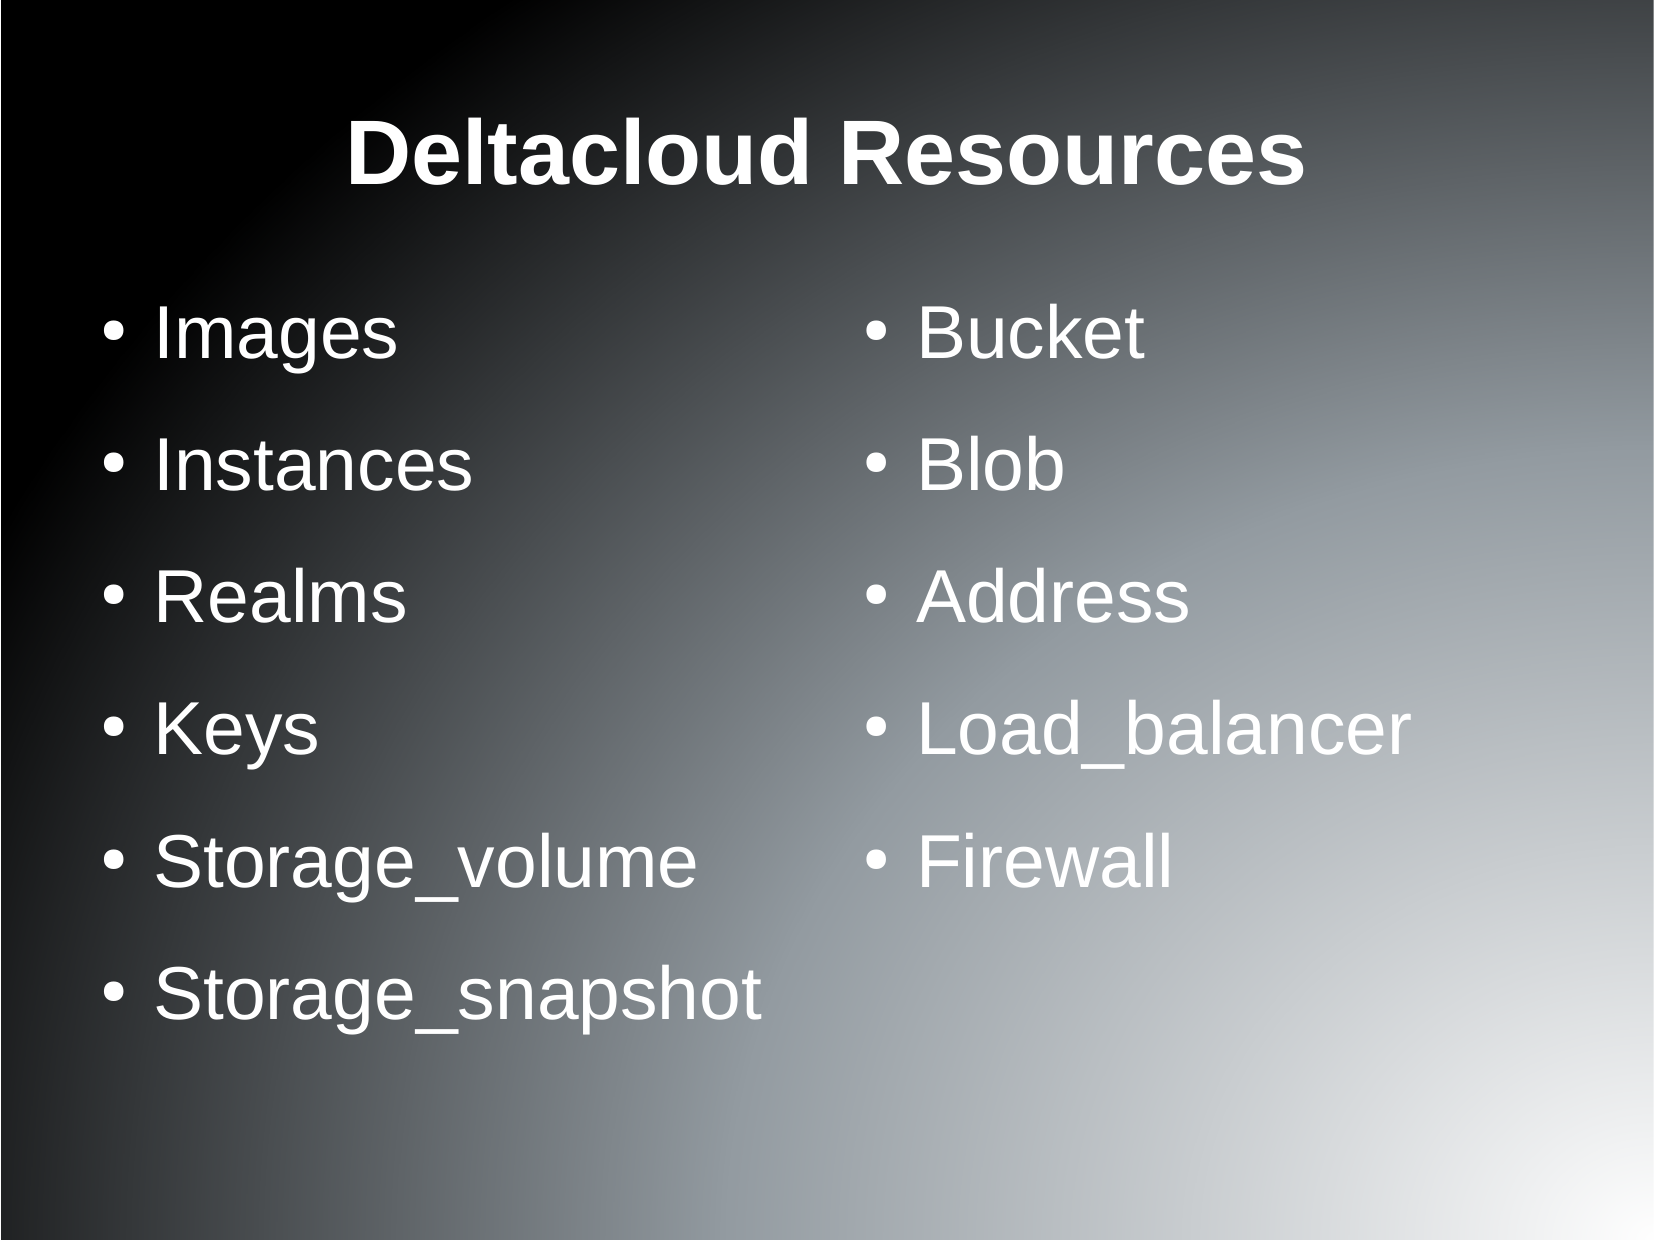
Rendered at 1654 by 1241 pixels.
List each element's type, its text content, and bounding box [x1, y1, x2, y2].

list Images Instances Realms Keys Storage_volume Storage_snapshot [82, 290, 809, 1109]
title Deltacloud Resources [82, 49, 1571, 257]
list Bucket Blob Address Load_balancer Firewall [845, 290, 1572, 1109]
picture [1, 0, 1654, 1240]
